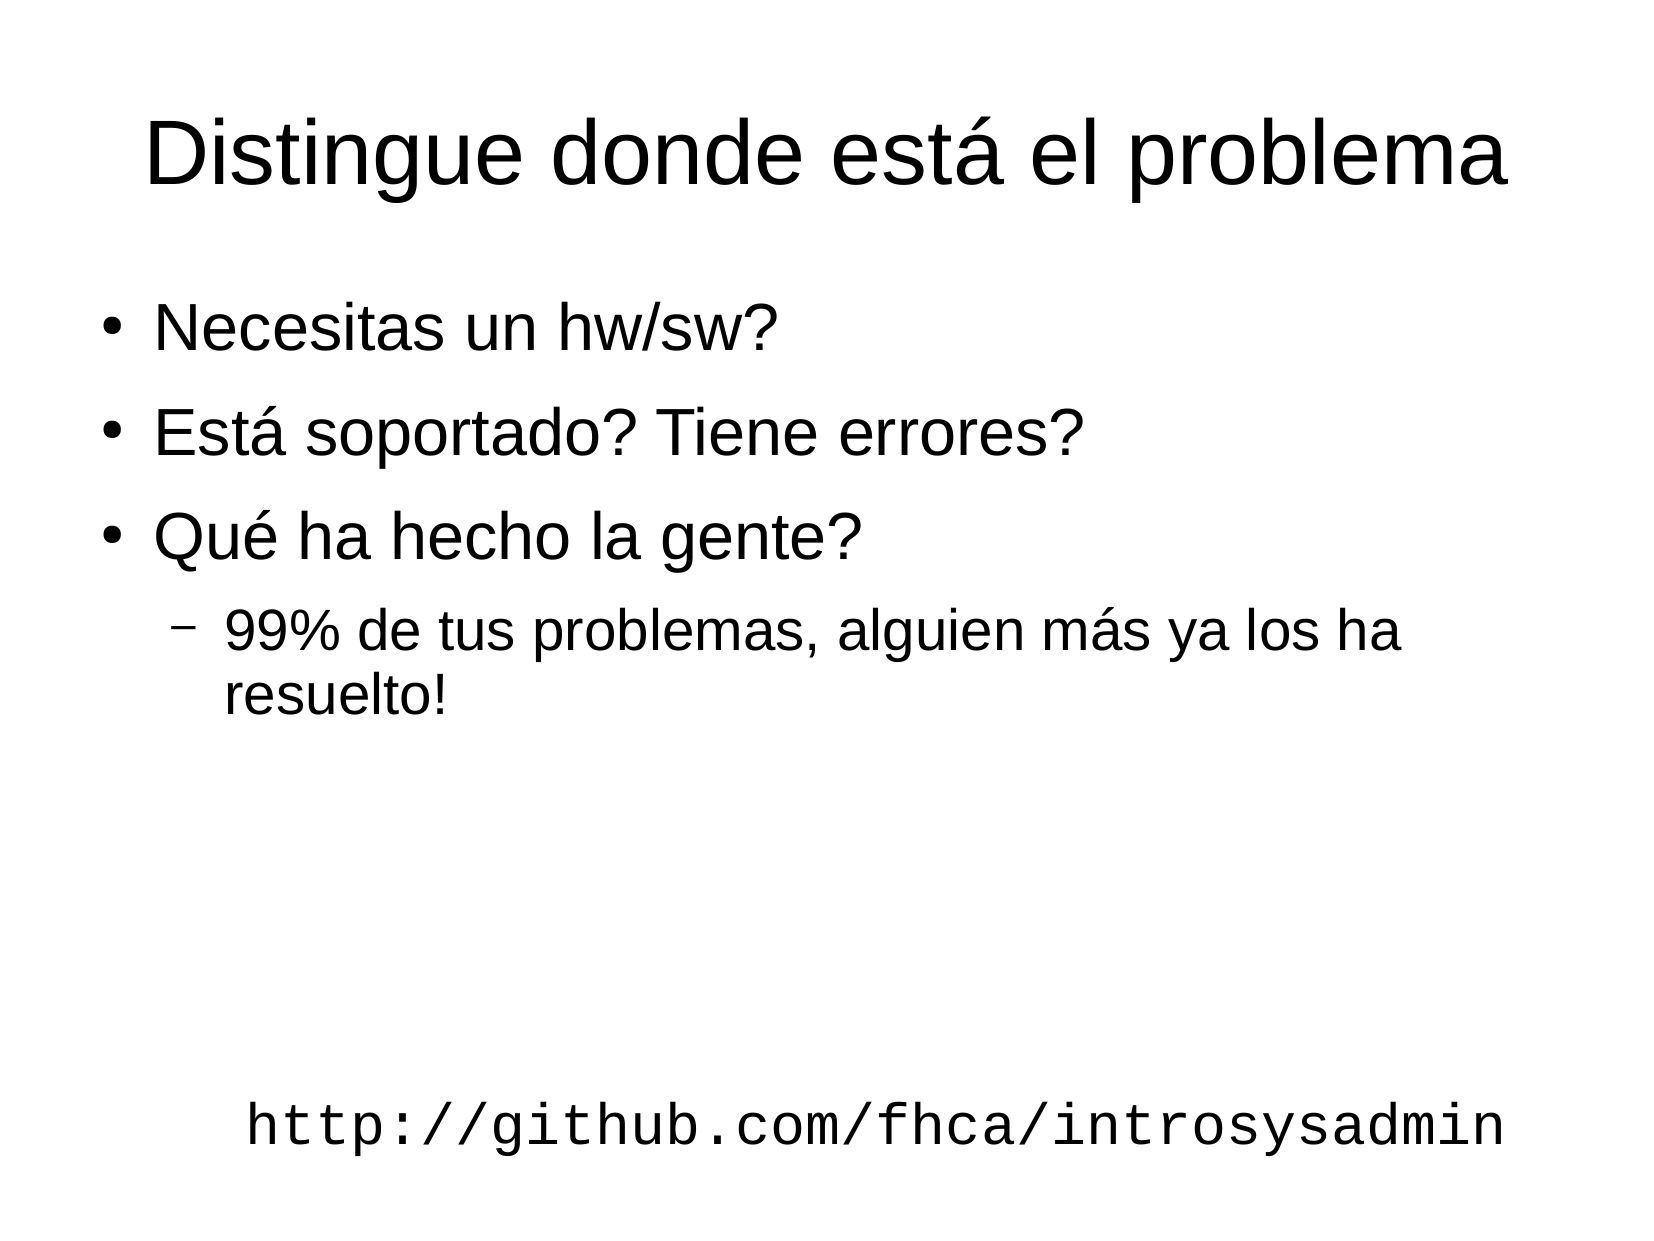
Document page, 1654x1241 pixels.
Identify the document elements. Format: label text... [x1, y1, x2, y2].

list Necesitas un hw/sw? Está soportado? Tiene errores? Qué ha hecho la gente? 99% de tus problemas, alguien más ya los ha resuelto! [82, 290, 1571, 1010]
title Distingue donde está el problema [82, 49, 1571, 257]
text_box http://github.com/fhca/introsysadmin [69, 1096, 1536, 1170]
